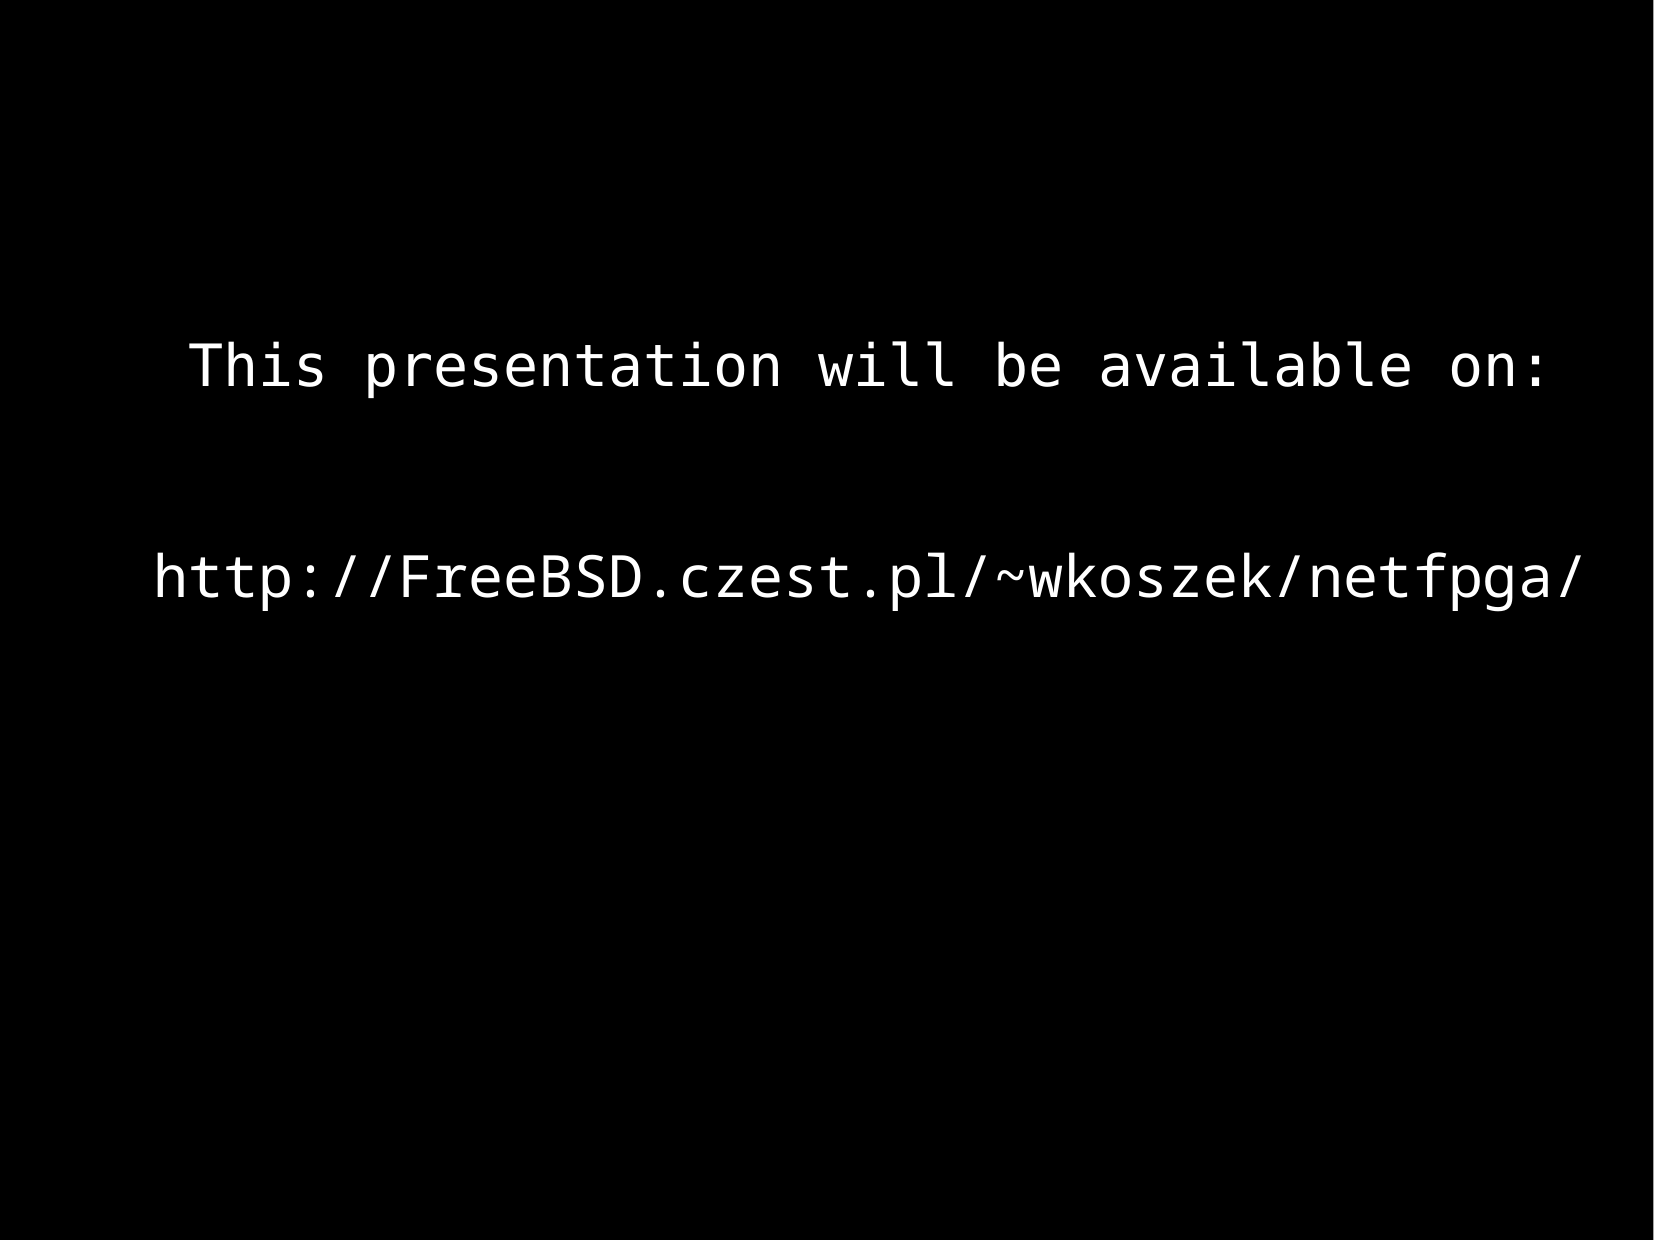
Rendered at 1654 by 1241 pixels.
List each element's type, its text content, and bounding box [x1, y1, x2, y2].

text_box This presentation will be available on: http://FreeBSD.czest.pl/~wkoszek/netfpga/ [88, 324, 1654, 611]
